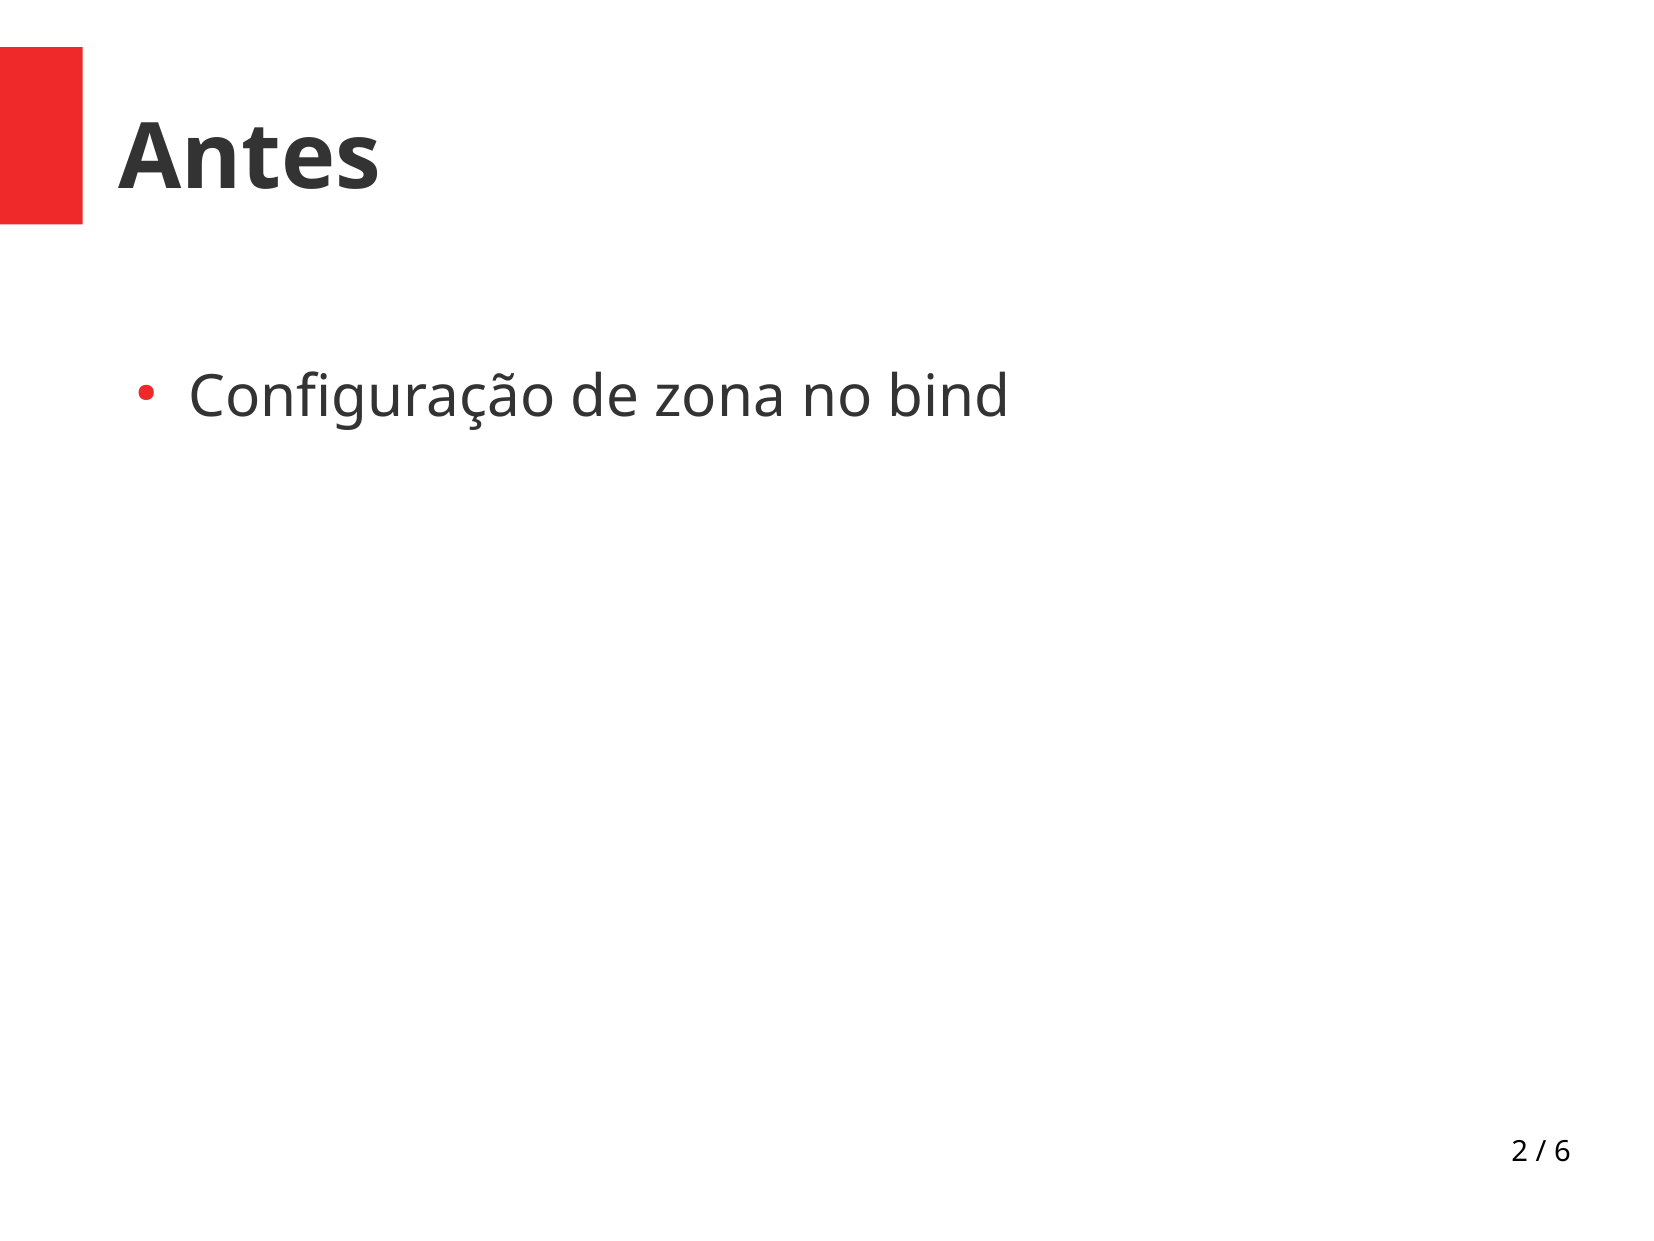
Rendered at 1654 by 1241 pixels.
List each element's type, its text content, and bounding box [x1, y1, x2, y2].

title Antes [118, 49, 1571, 257]
list Configuração de zona no bind [118, 354, 1536, 1074]
